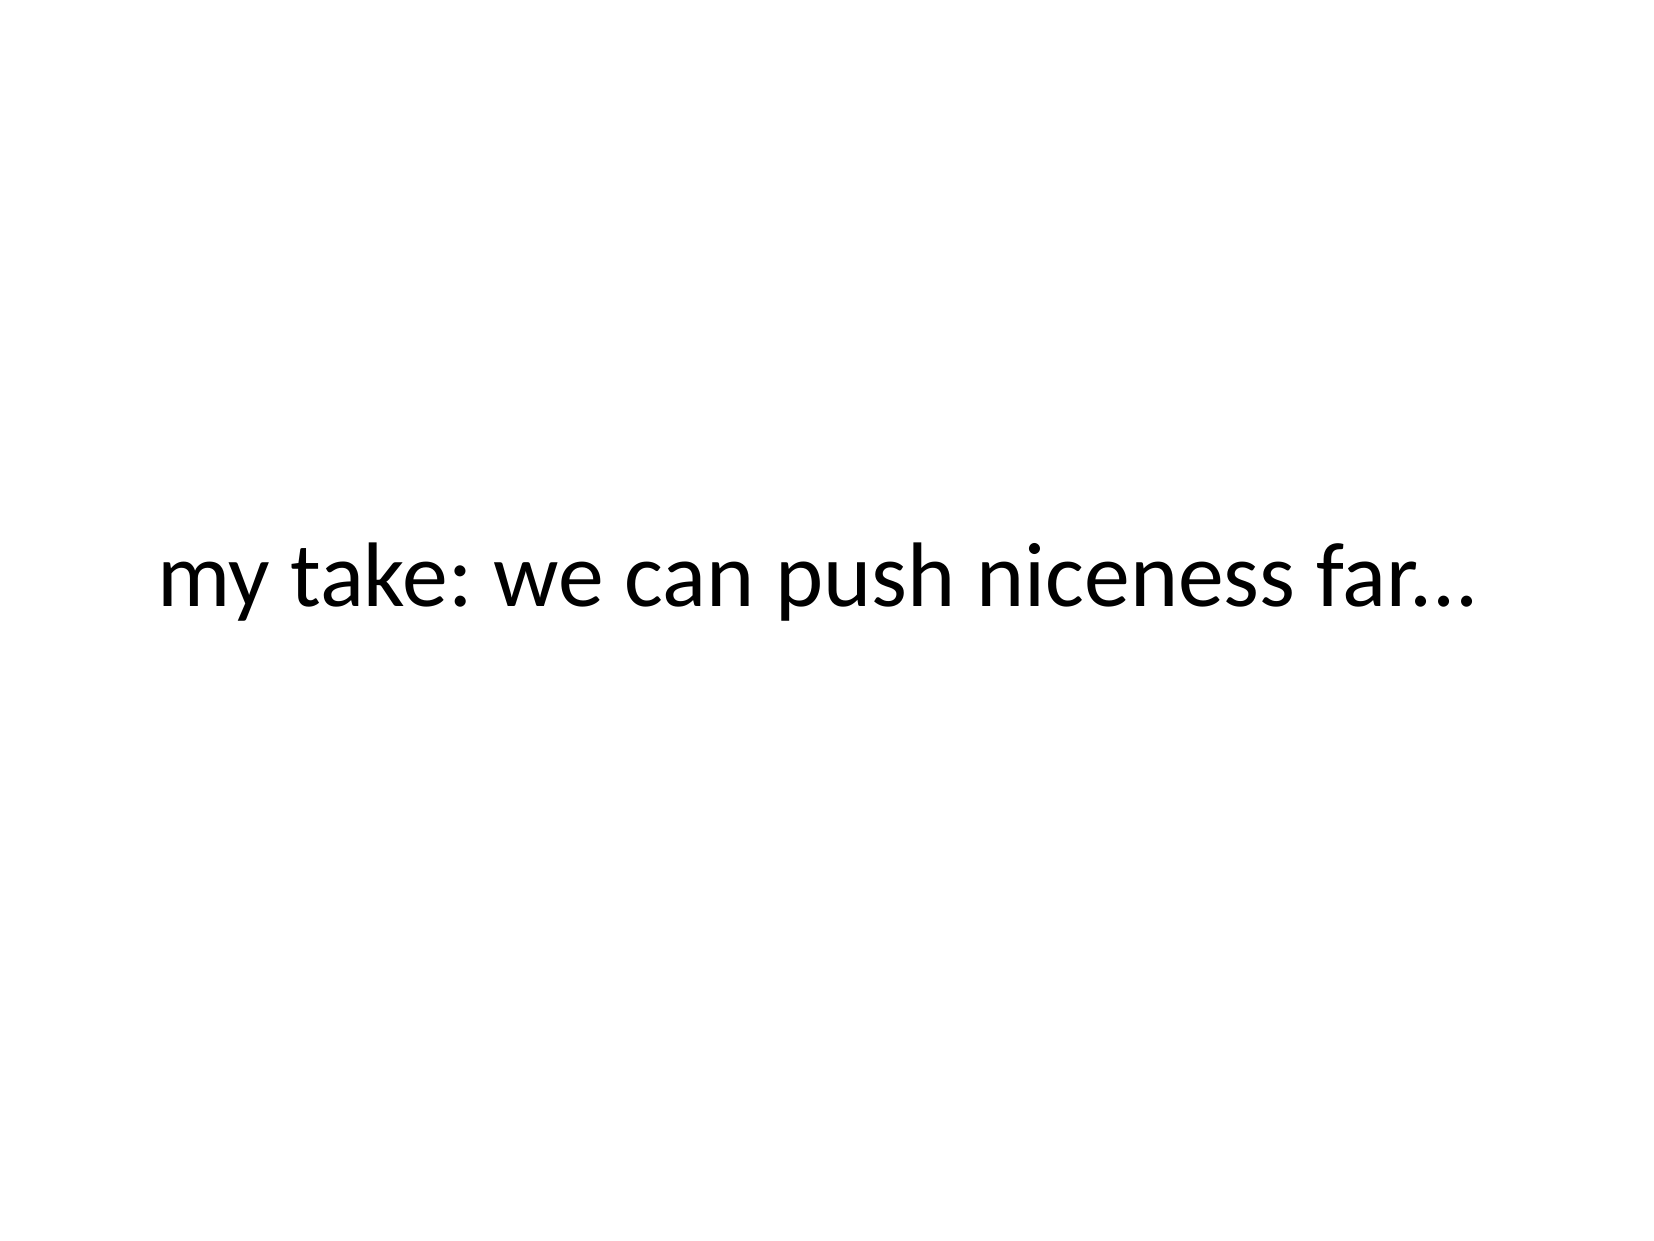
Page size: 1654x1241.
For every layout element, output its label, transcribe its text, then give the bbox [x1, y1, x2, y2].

title my take: we can push niceness far... [75, 480, 1564, 688]
